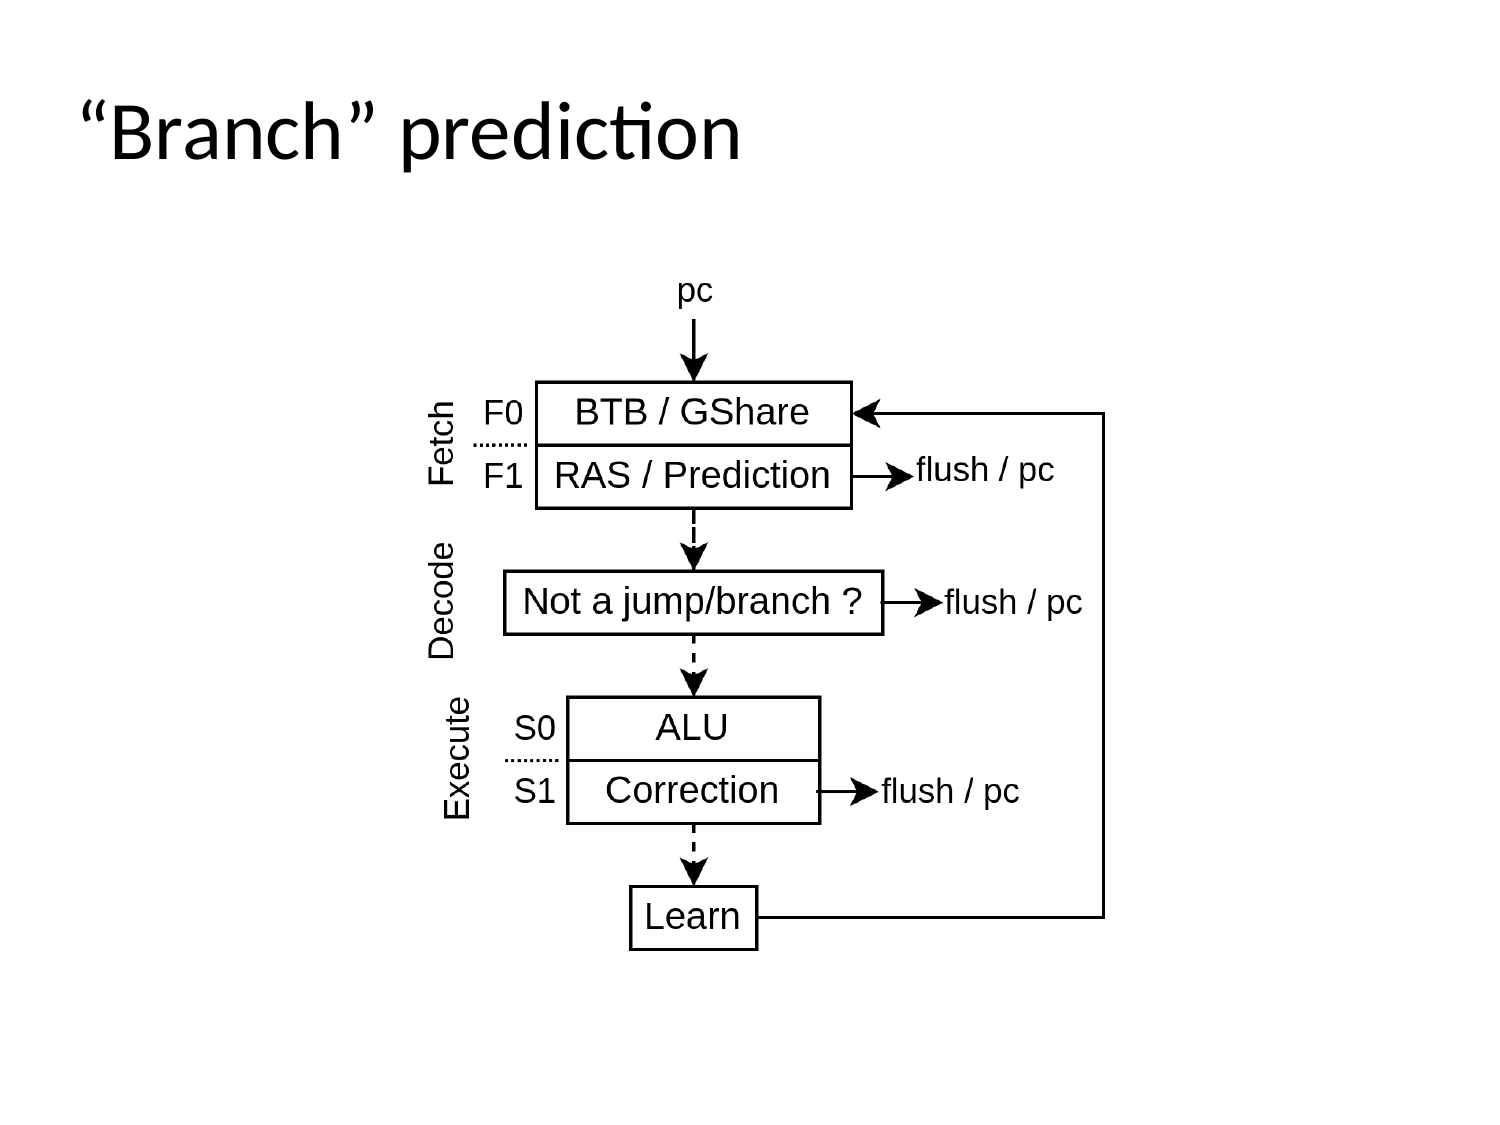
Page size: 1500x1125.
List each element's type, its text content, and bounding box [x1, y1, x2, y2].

title “Branch” prediction [75, 44, 1425, 233]
picture [377, 236, 1158, 1004]
